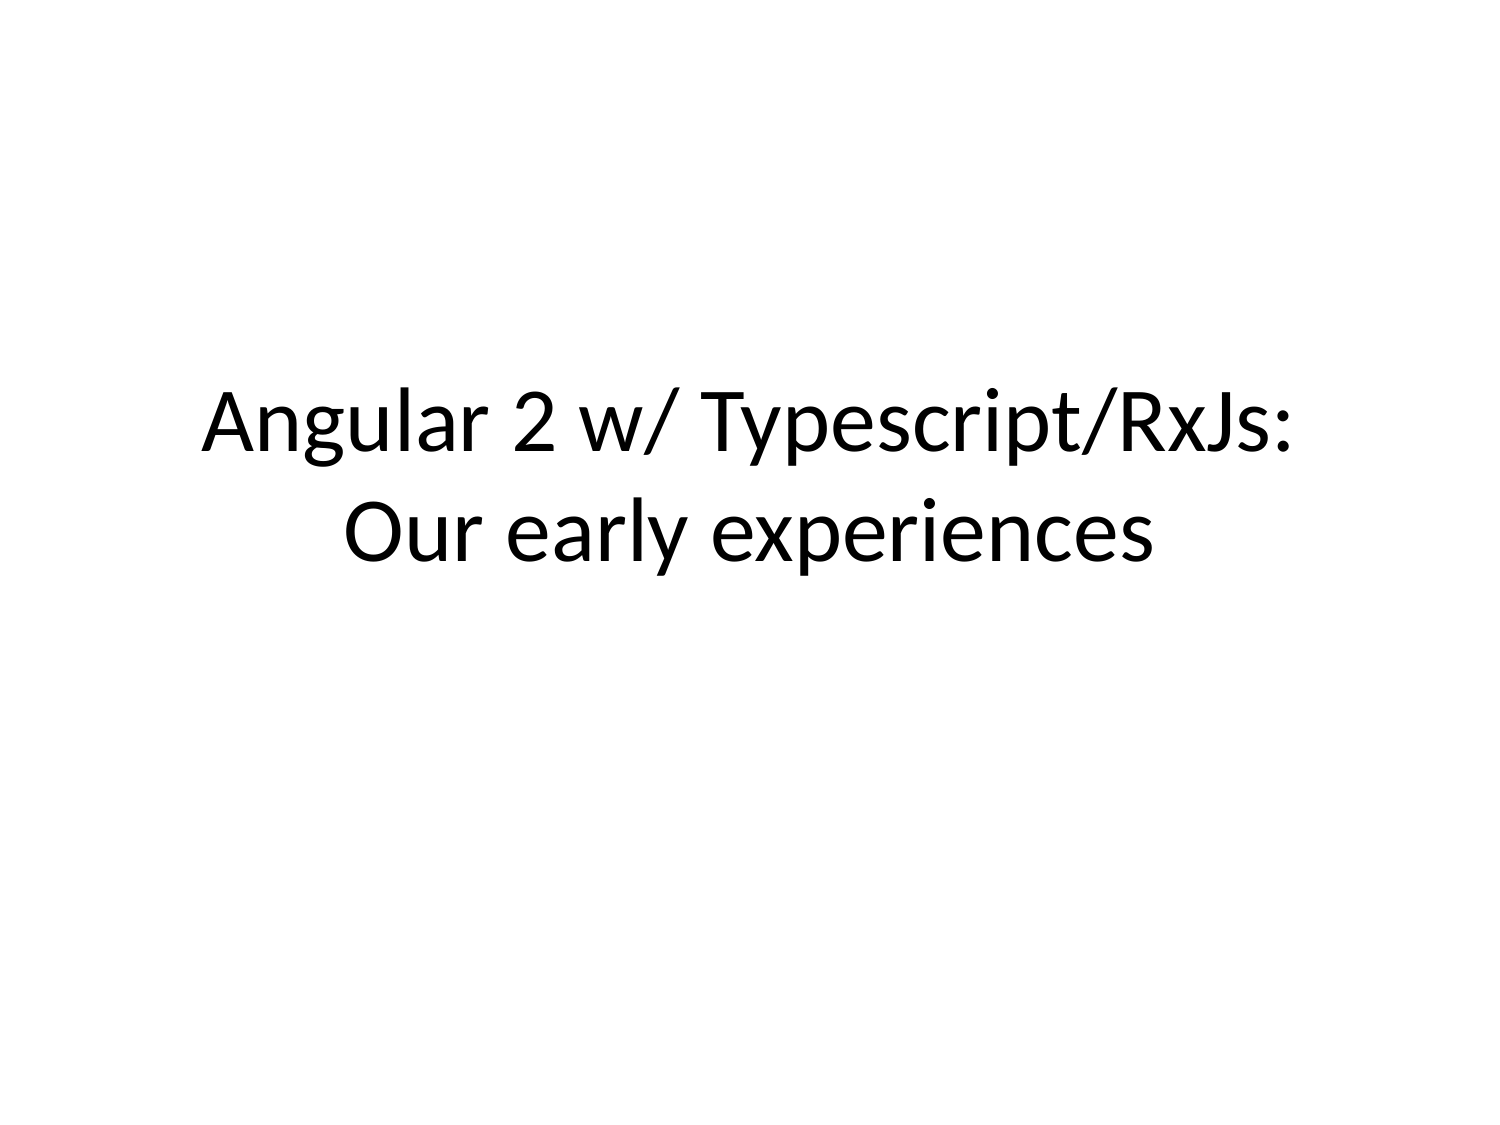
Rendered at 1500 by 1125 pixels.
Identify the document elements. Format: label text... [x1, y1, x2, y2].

title Angular 2 w/ Typescript/RxJs: Our early experiences [112, 349, 1388, 591]
